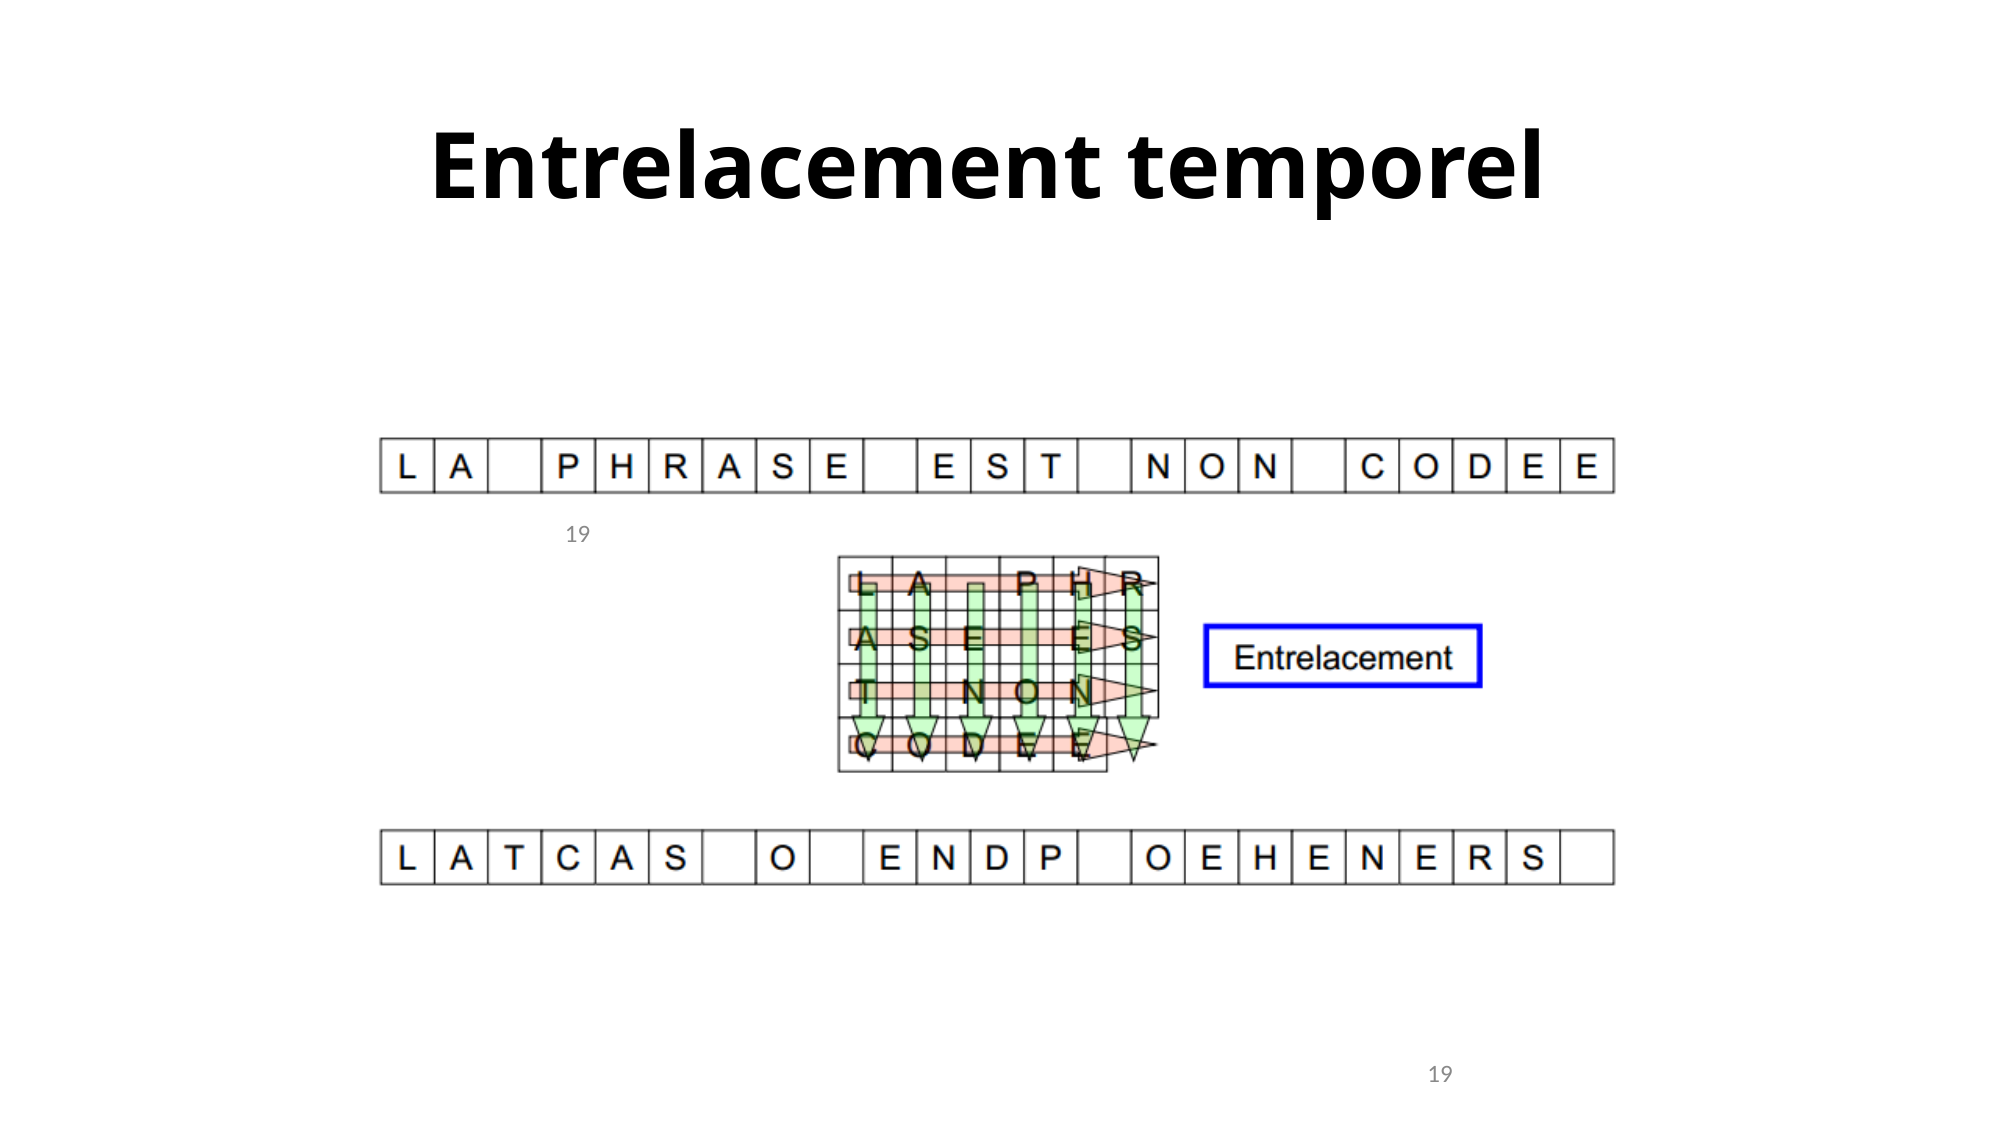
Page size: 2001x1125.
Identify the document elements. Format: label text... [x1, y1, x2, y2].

picture [356, 369, 1644, 953]
title Entrelacement temporel [137, 59, 1863, 278]
text_box [1412, 1042, 1863, 1103]
text_box [549, 502, 1000, 563]
